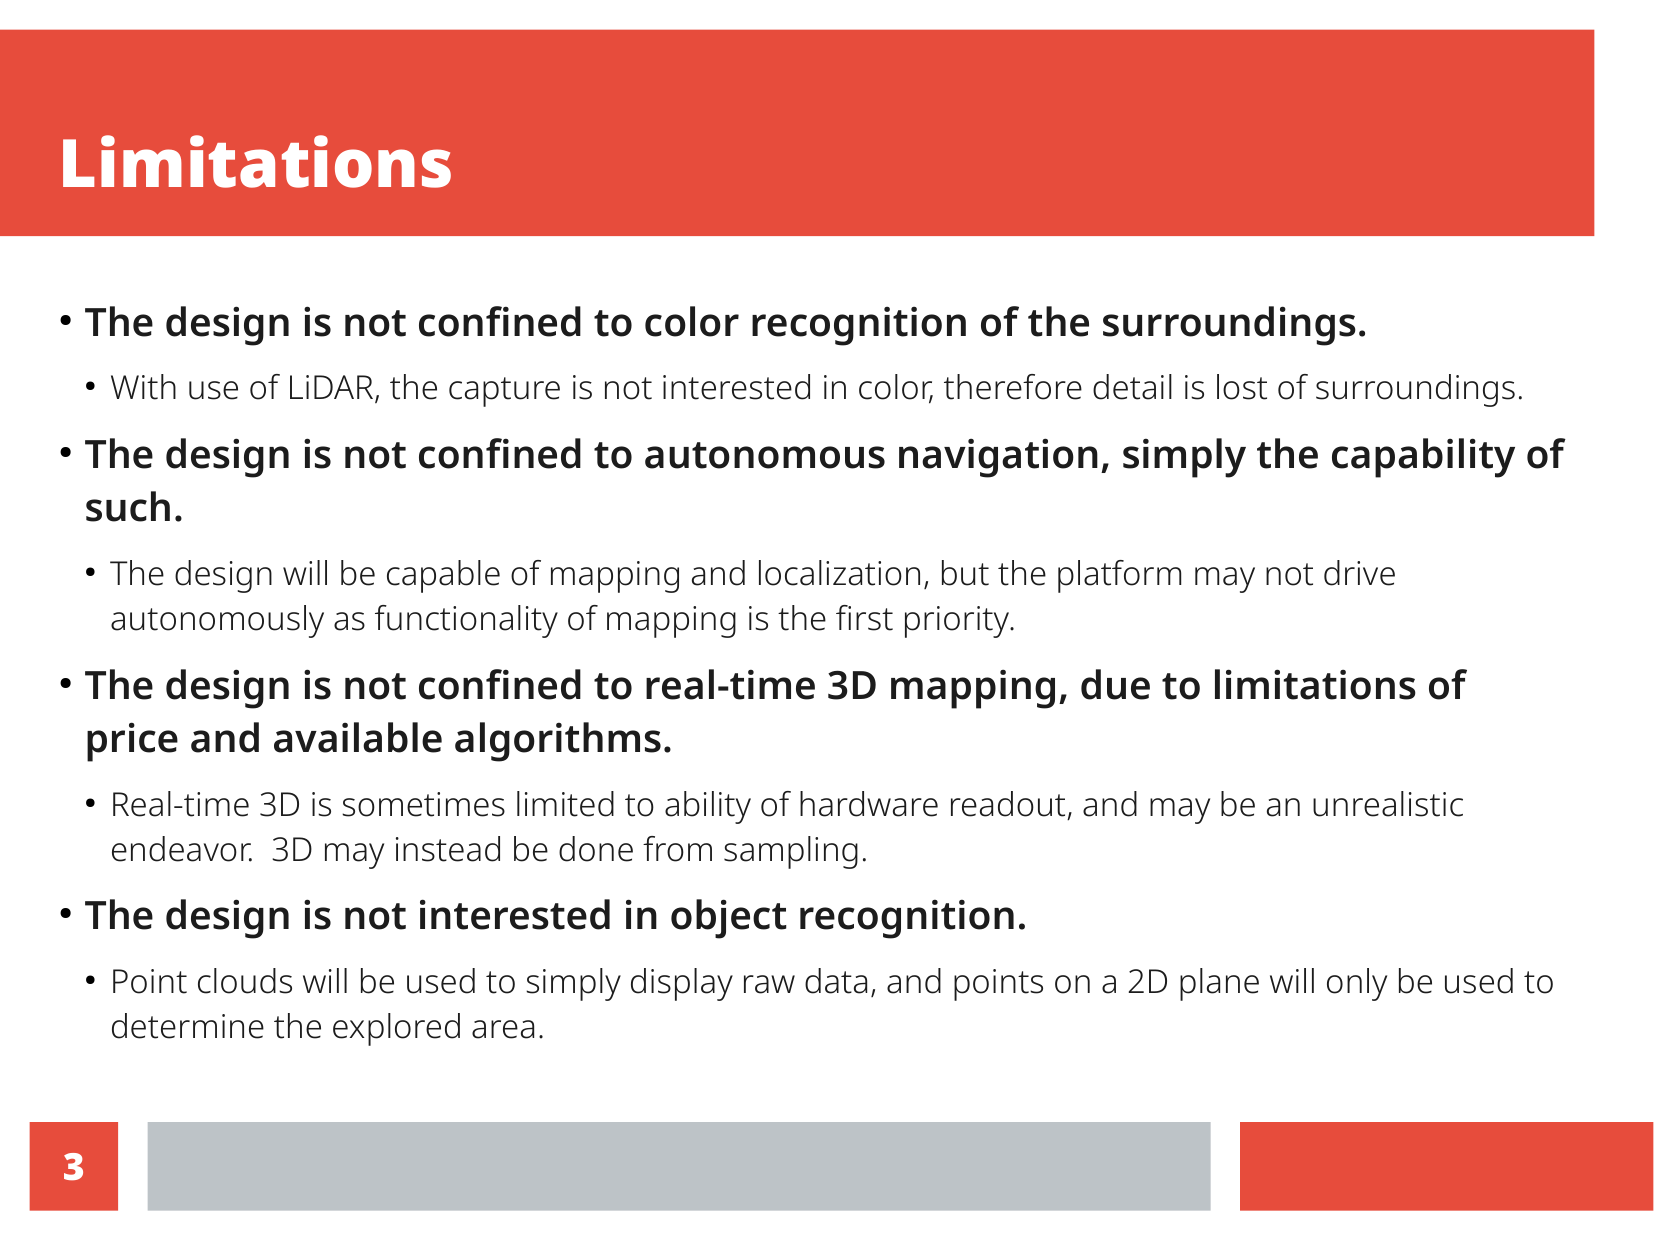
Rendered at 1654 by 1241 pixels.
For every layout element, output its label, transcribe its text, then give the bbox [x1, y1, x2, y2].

list The design is not confined to color recognition of the surroundings. With use of LiDAR, the capture is not interested in color, therefore detail is lost of surroundings. The design is not confined to autonomous navigation, simply the capability of such. The design will be capable of mapping and localization, but the platform may not drive autonomously as functionality of mapping is the first priority. The design is not confined to real-time 3D mapping, due to limitations of price and available algorithms. Real-time 3D is sometimes limited to ability of hardware readout, and may be an unrealistic endeavor. 3D may instead be done from sampling. The design is not interested in object recognition. Point clouds will be used to simply display raw data, and points on a 2D plane will only be used to determine the explored area. [59, 294, 1565, 1063]
title Limitations [59, 59, 1595, 207]
